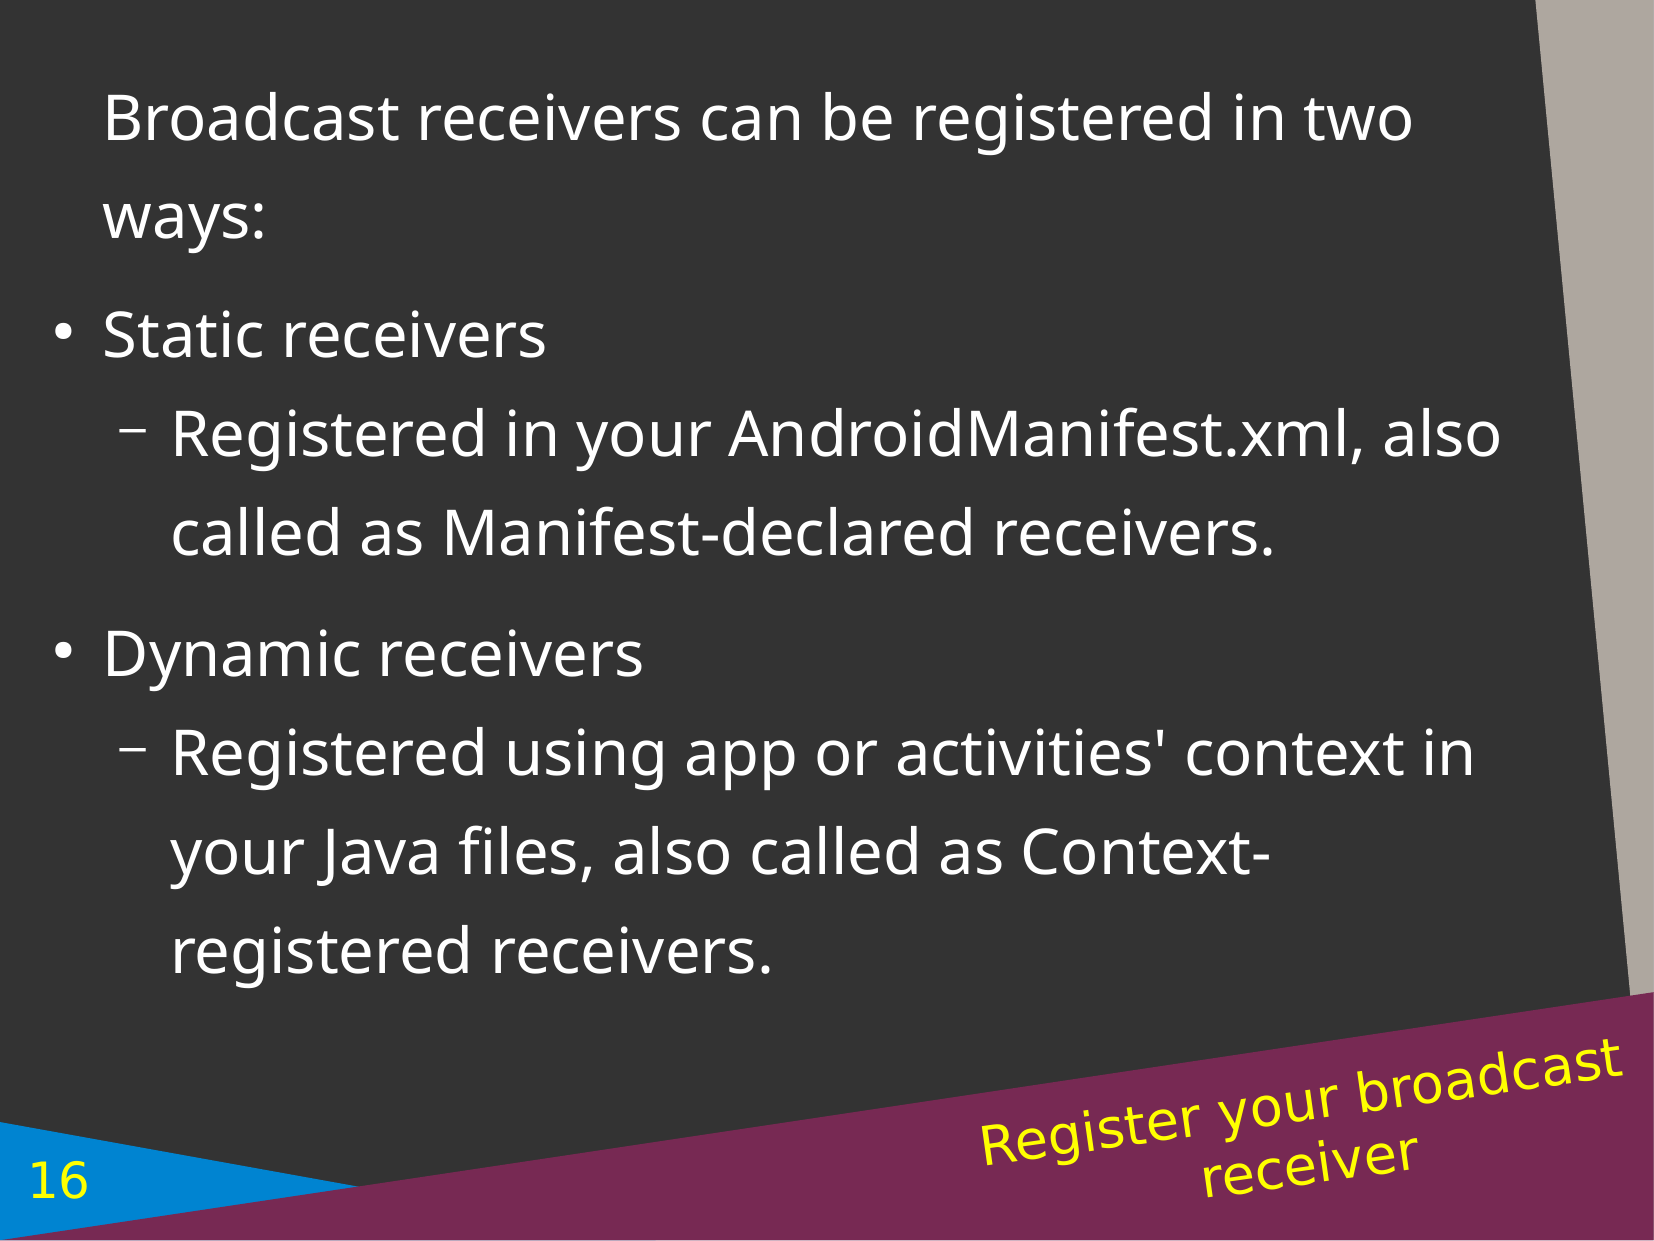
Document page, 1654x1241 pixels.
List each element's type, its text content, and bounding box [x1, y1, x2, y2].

title Register your broadcast receiver [956, 995, 1654, 1241]
list Broadcast receivers can be registered in two ways: Static receivers Registered in your AndroidManifest.xml, also called as Manifest-declared receivers. Dynamic receivers Registered using app or activities' context in your Java files, also called as Context-registered receivers. [35, 59, 1524, 993]
